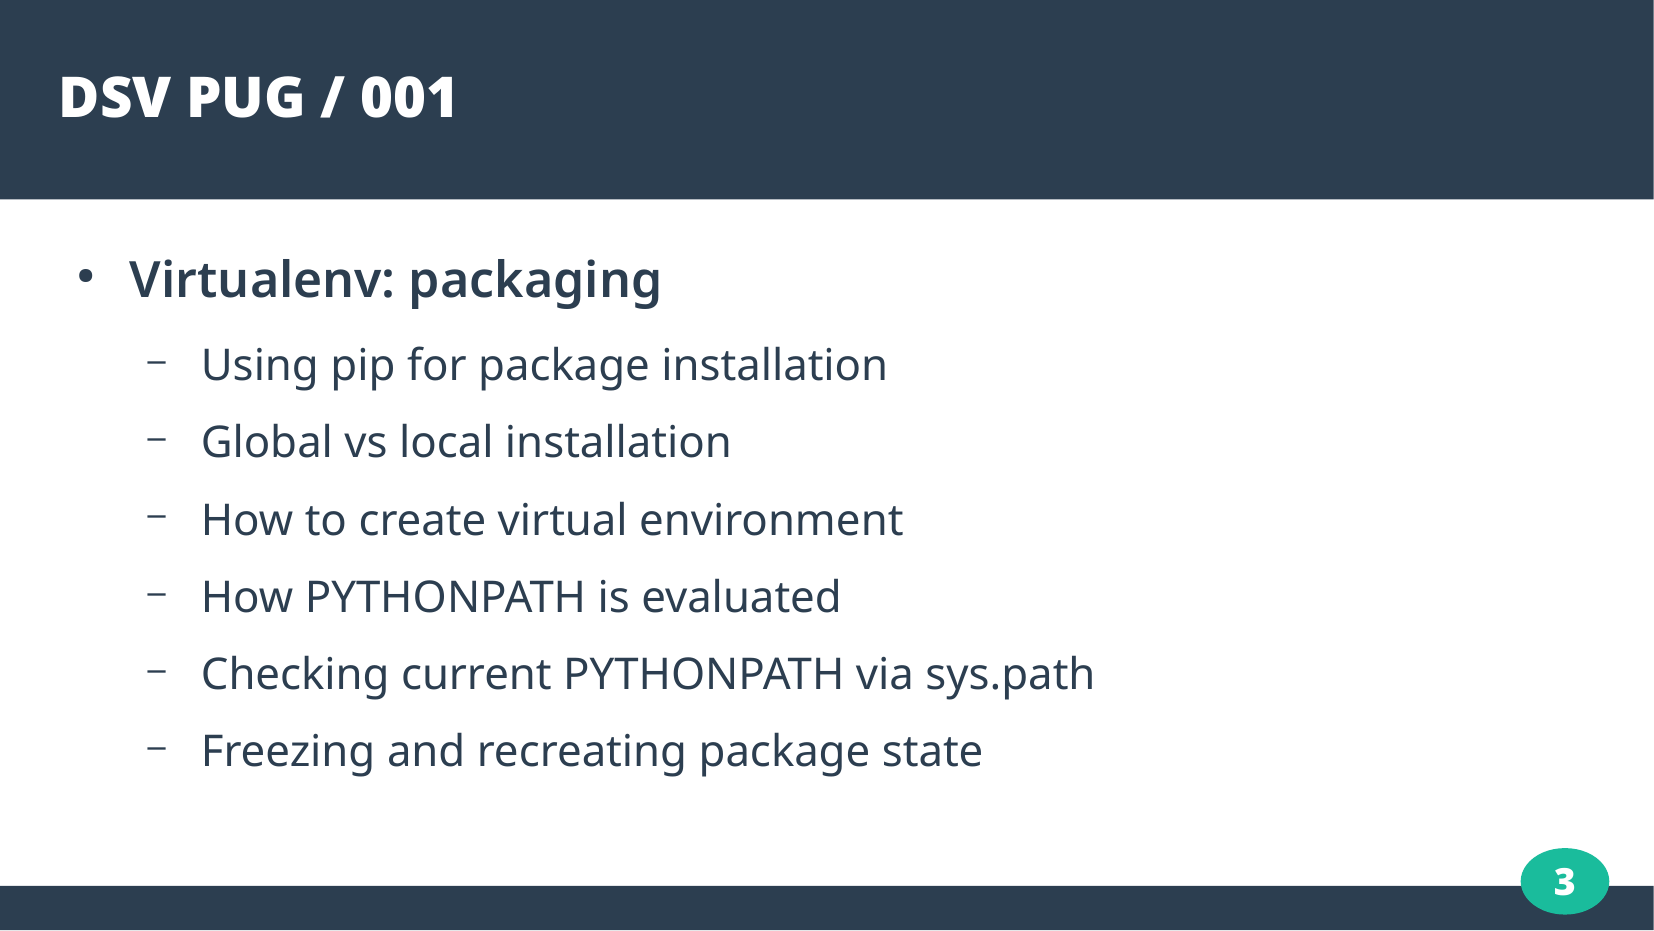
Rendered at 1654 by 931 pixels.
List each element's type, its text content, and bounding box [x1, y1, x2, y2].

title DSV PUG / 001 [59, 37, 1595, 155]
list Virtualenv: packaging Using pip for package installation Global vs local installation How to create virtual environment How PYTHONPATH is evaluated Checking current PYTHONPATH via sys.path Freezing and recreating package state [59, 243, 1595, 864]
